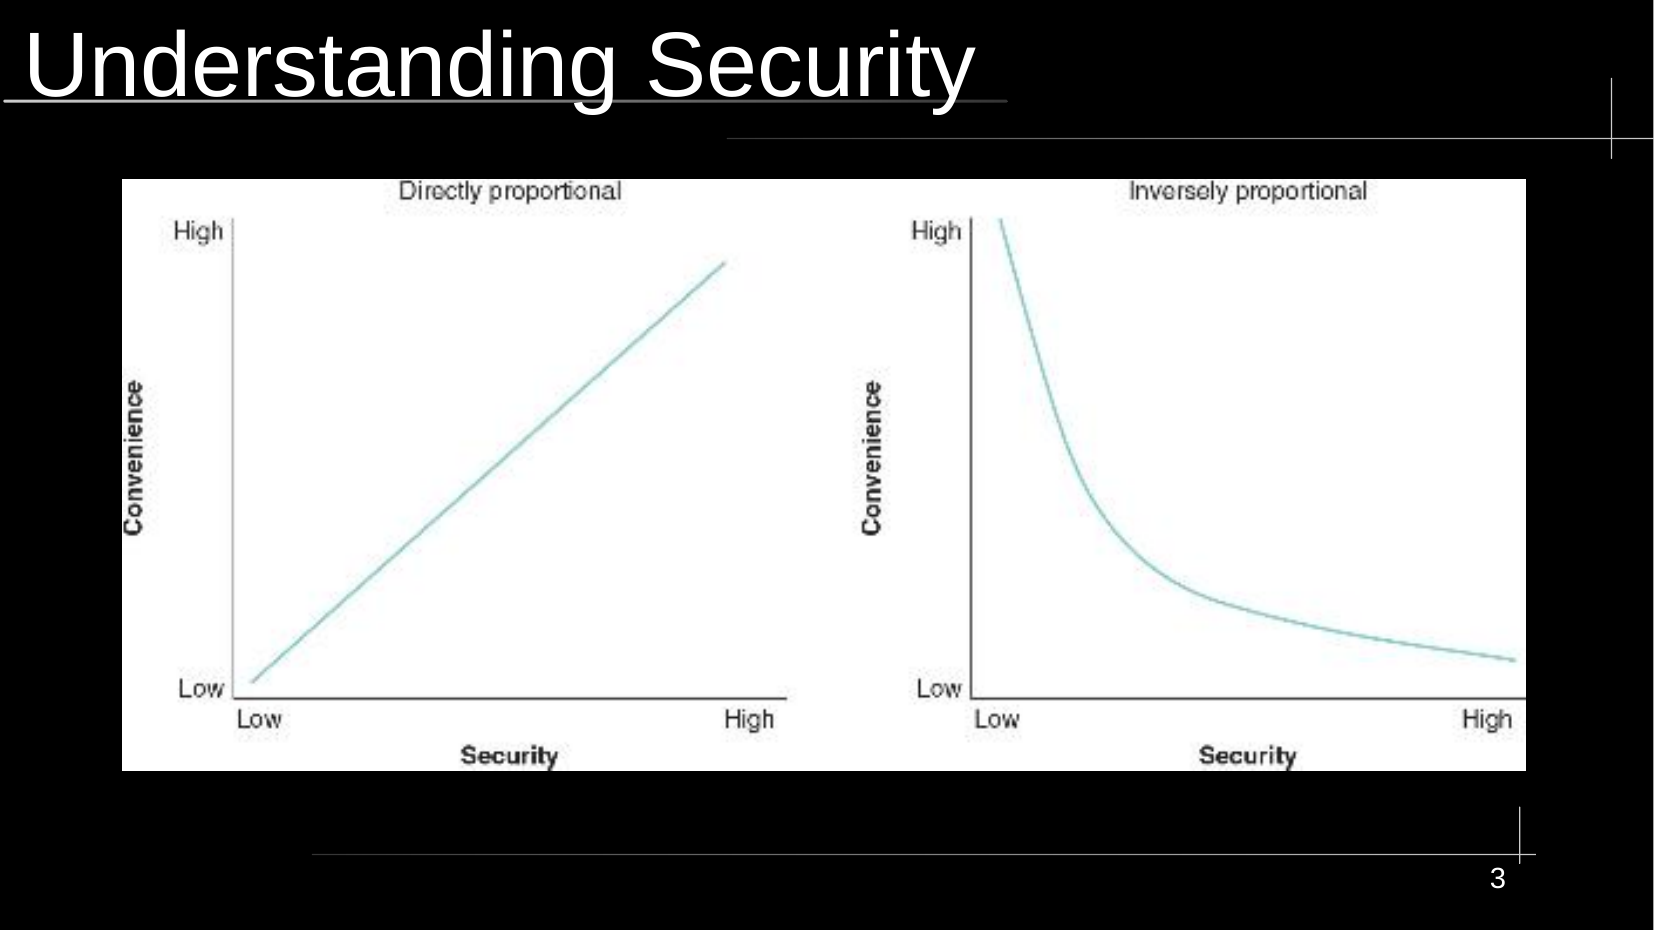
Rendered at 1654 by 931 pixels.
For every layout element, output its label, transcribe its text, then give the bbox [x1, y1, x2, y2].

picture [122, 179, 1526, 771]
title Understanding Security [23, 11, 1589, 119]
